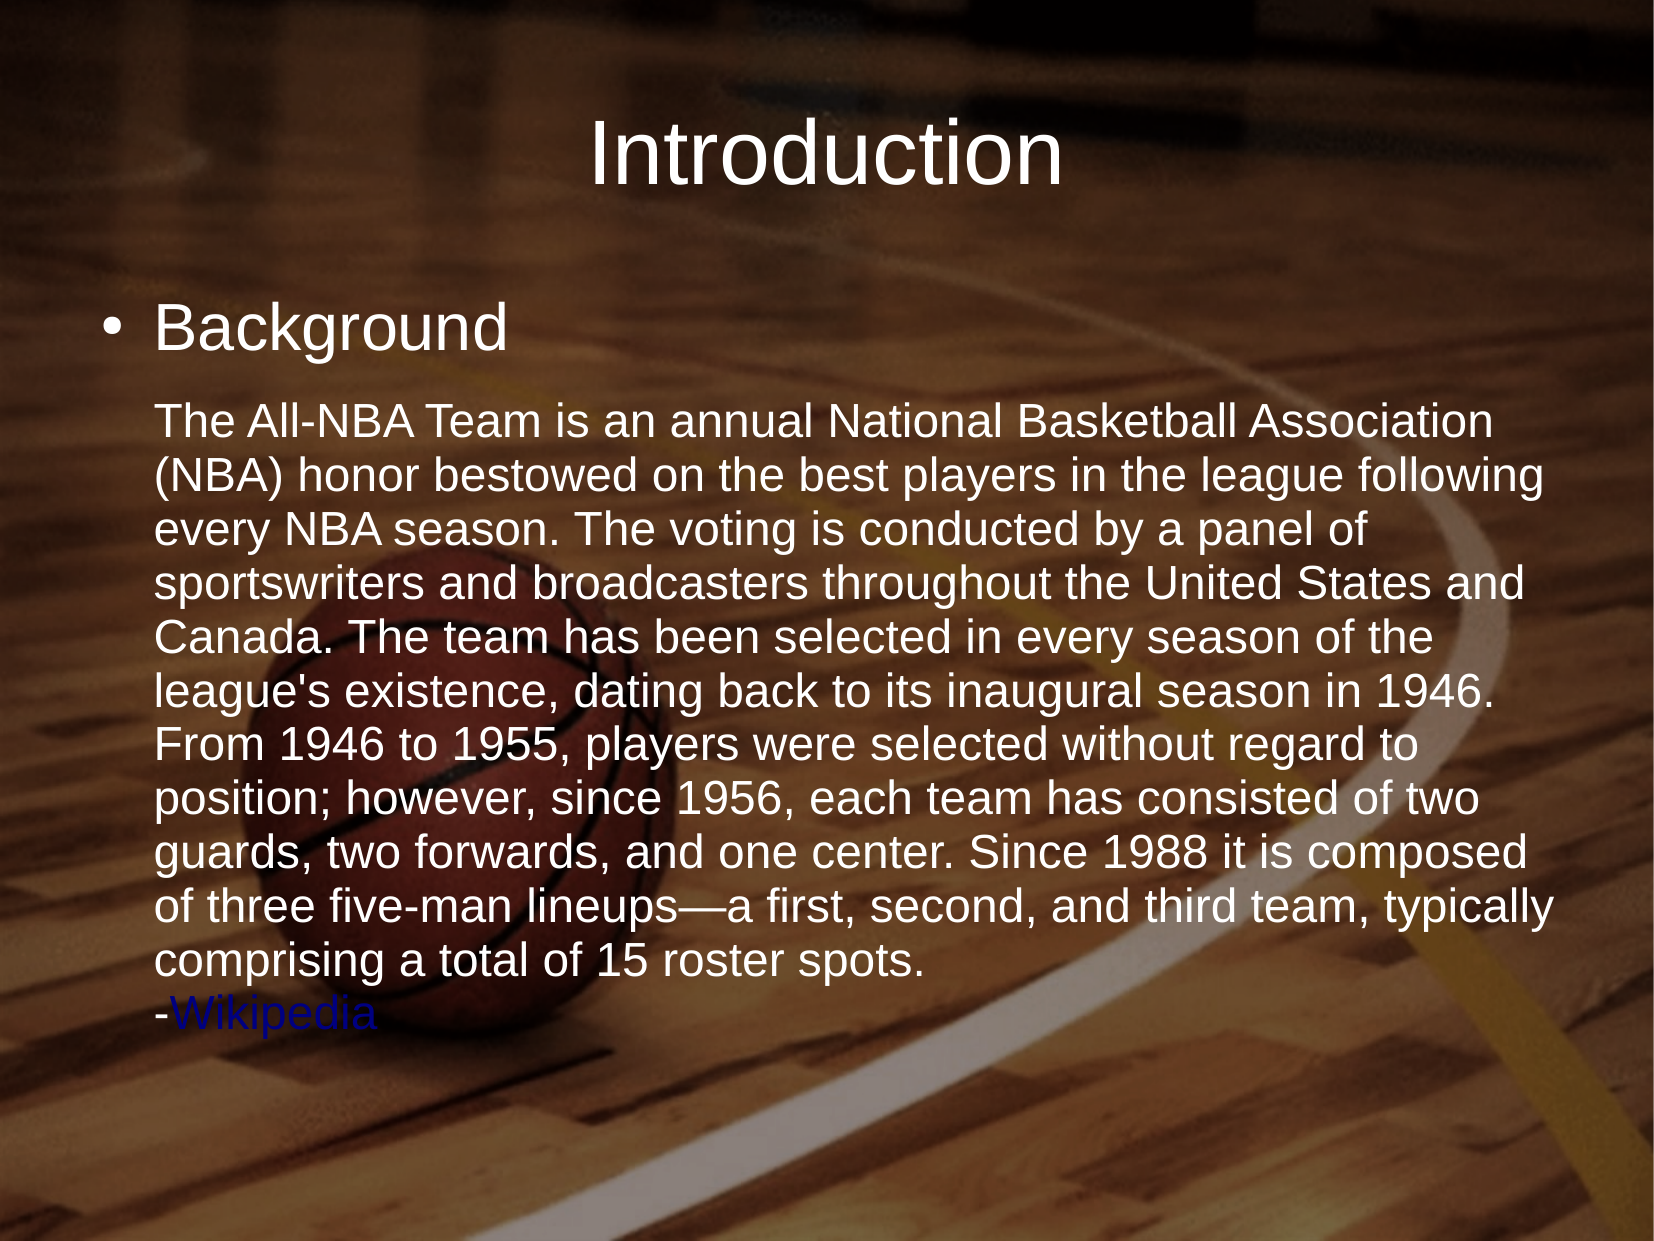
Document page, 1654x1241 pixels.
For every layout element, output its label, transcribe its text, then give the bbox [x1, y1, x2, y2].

title Introduction [82, 49, 1571, 257]
list Background The All-NBA Team is an annual National Basketball Association (NBA) honor bestowed on the best players in the league following every NBA season. The voting is conducted by a panel of sportswriters and broadcasters throughout the United States and Canada. The team has been selected in every season of the league's existence, dating back to its inaugural season in 1946. From 1946 to 1955, players were selected without regard to position; however, since 1956, each team has consisted of two guards, two forwards, and one center. Since 1988 it is composed of three five-man lineups—a first, second, and third team, typically comprising a total of 15 roster spots. -Wikipedia [82, 290, 1571, 1186]
